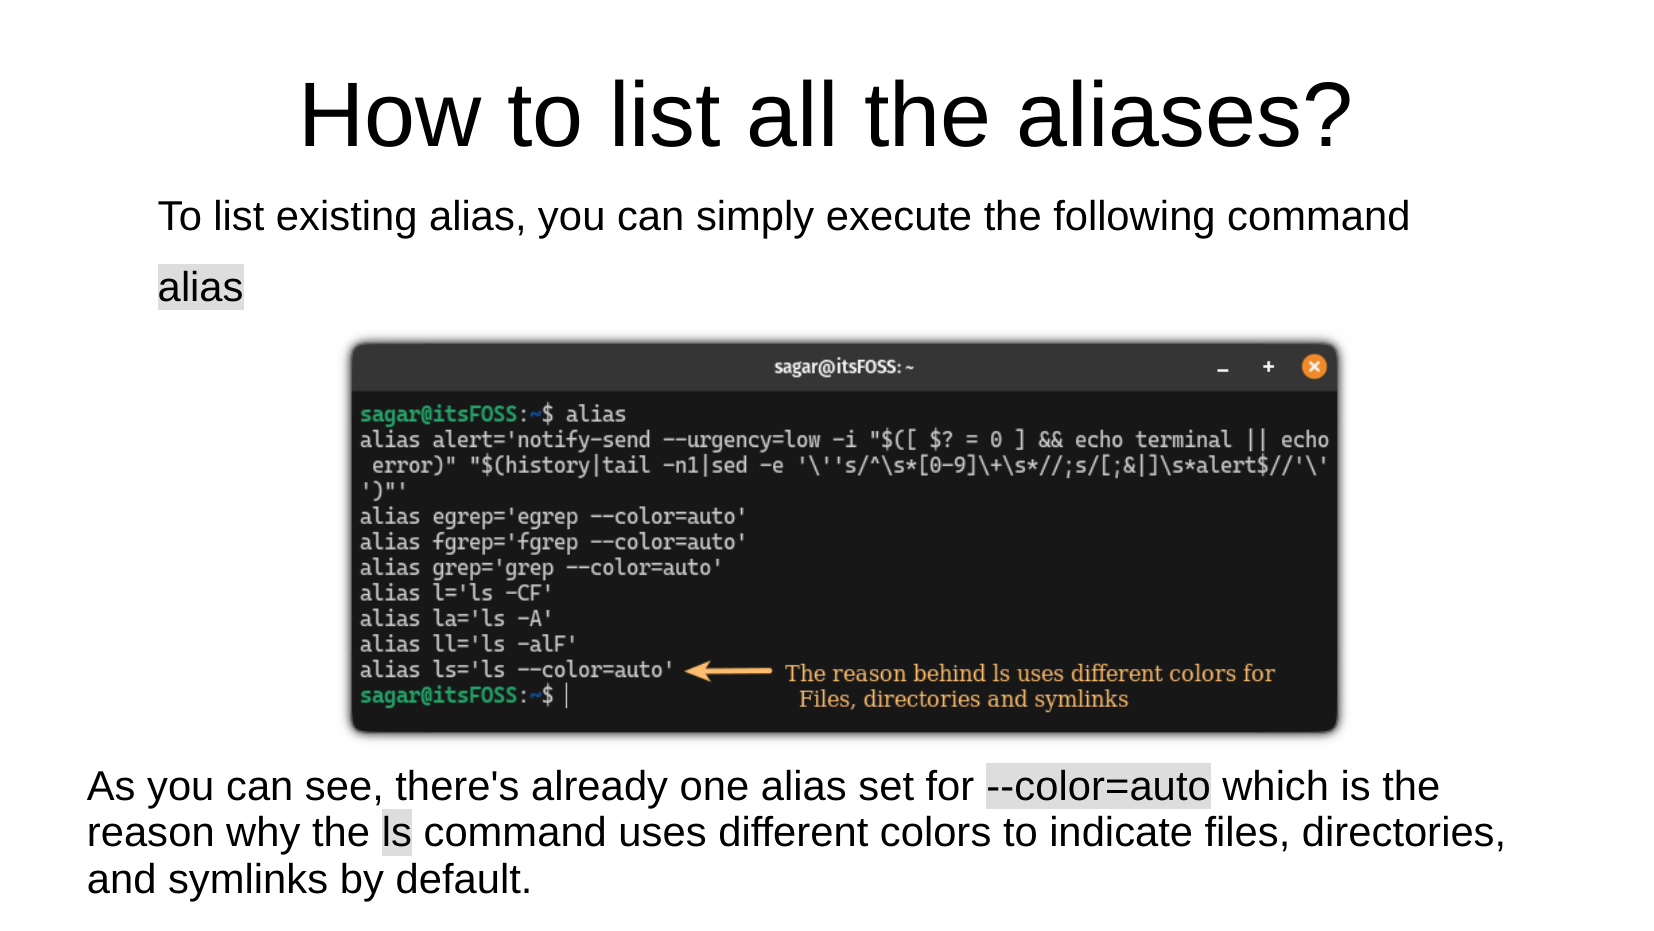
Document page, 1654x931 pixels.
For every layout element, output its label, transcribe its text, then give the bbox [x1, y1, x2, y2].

title How to list all the aliases? [82, 37, 1571, 193]
list To list existing alias, you can simply execute the following command alias As you can see, there's already one alias set for --color=auto which is the reason why the ls command uses different colors to indicate files, directories, and symlinks by default. [86, 192, 1576, 931]
picture [337, 329, 1355, 751]
